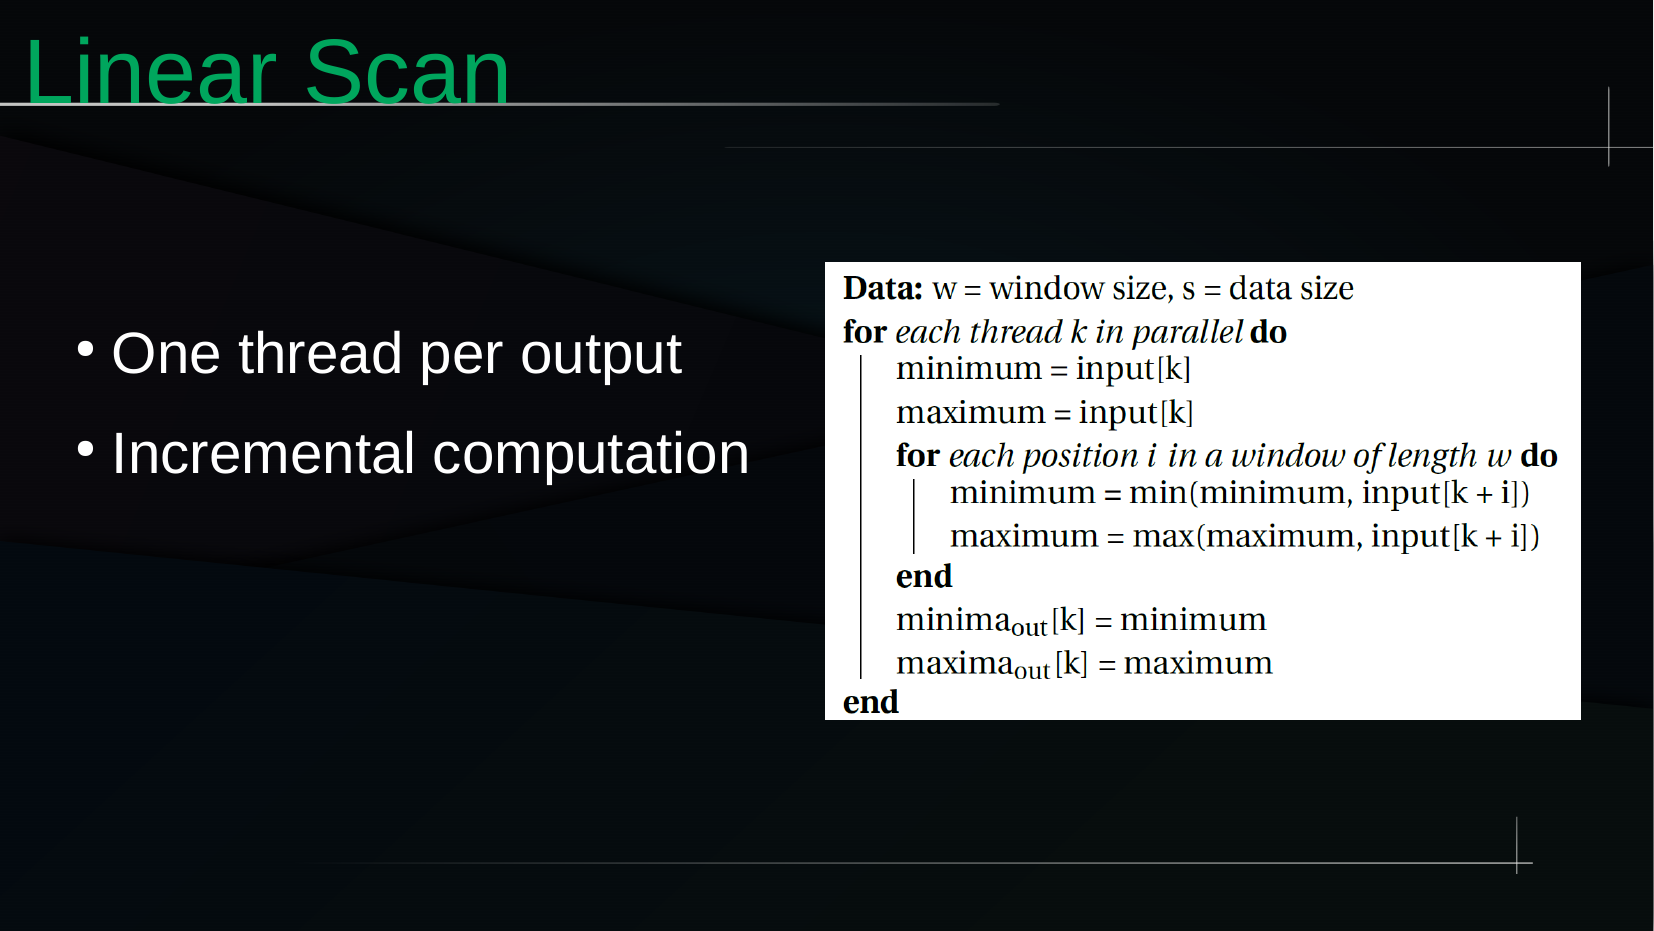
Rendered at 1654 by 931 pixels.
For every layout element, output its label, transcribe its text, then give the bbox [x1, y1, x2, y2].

list One thread per output Incremental computation [75, 315, 1564, 856]
title Linear Scan [23, 11, 1589, 119]
picture [0, 0, 1654, 931]
